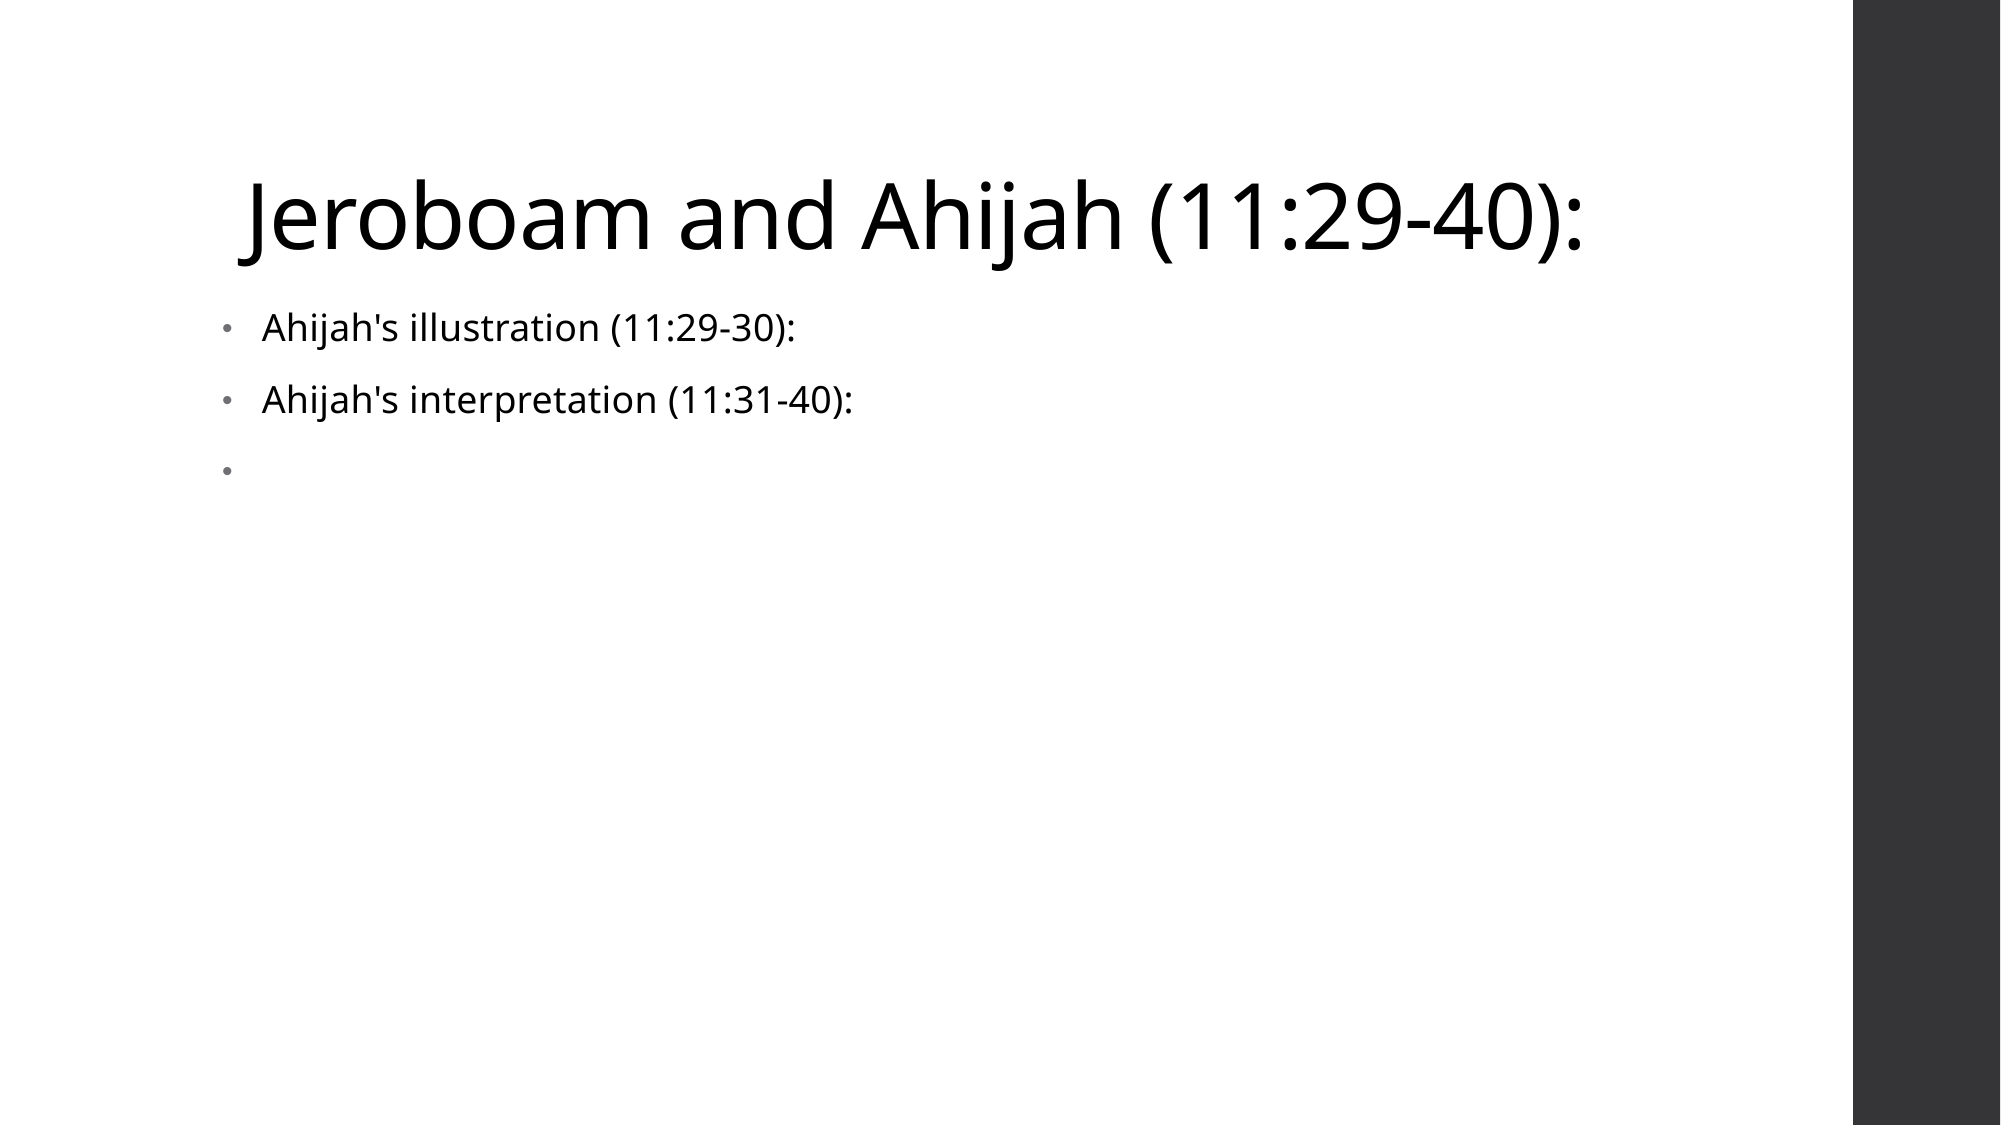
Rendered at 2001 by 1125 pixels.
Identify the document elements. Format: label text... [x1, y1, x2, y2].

list Ahijah's illustration (11:29-30): Ahijah's interpretation (11:31-40): [206, 299, 1617, 1014]
title Jeroboam and Ahijah (11:29-40): [206, 60, 1797, 278]
